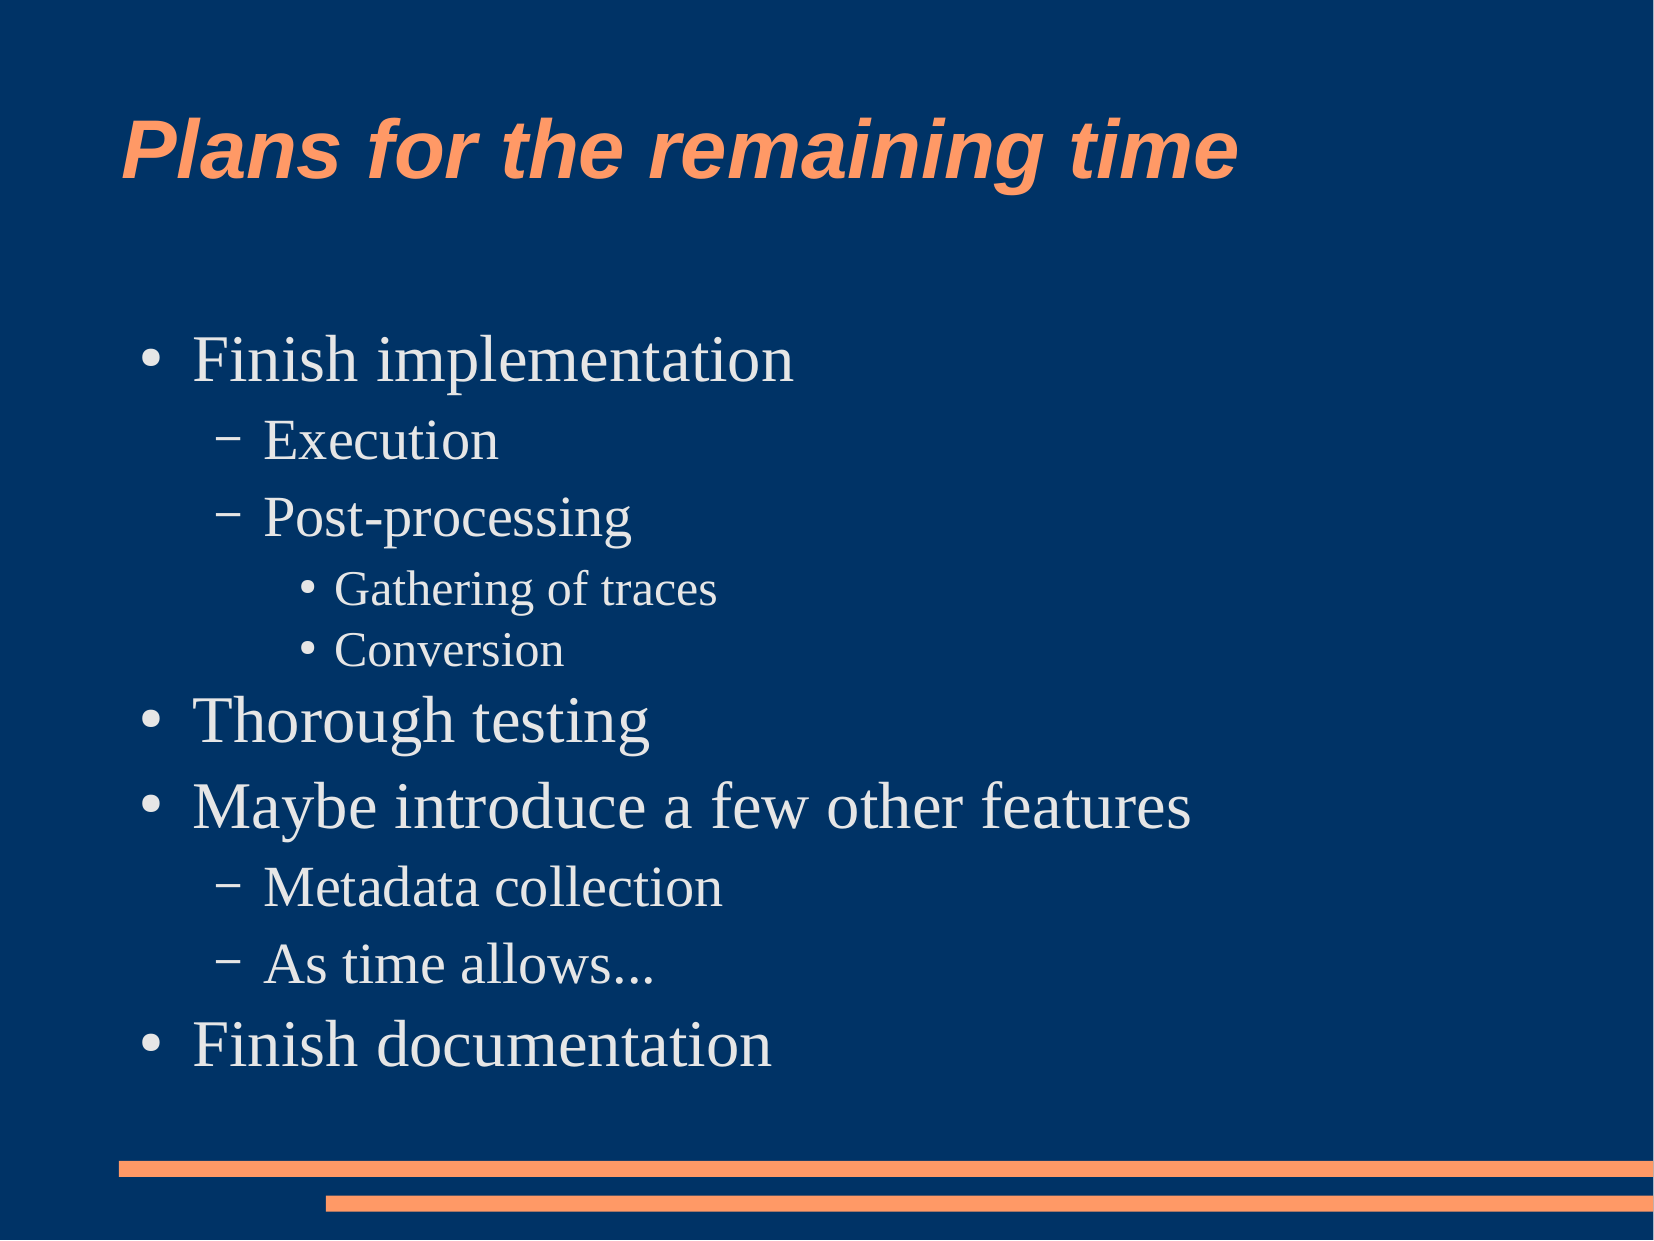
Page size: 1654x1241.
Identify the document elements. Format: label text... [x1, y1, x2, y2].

list Finish implementation Execution Post-processing Gathering of traces Conversion Thorough testing Maybe introduce a few other features Metadata collection As time allows... Finish documentation [121, 322, 1561, 1126]
title Plans for the remaining time [121, 53, 1534, 247]
